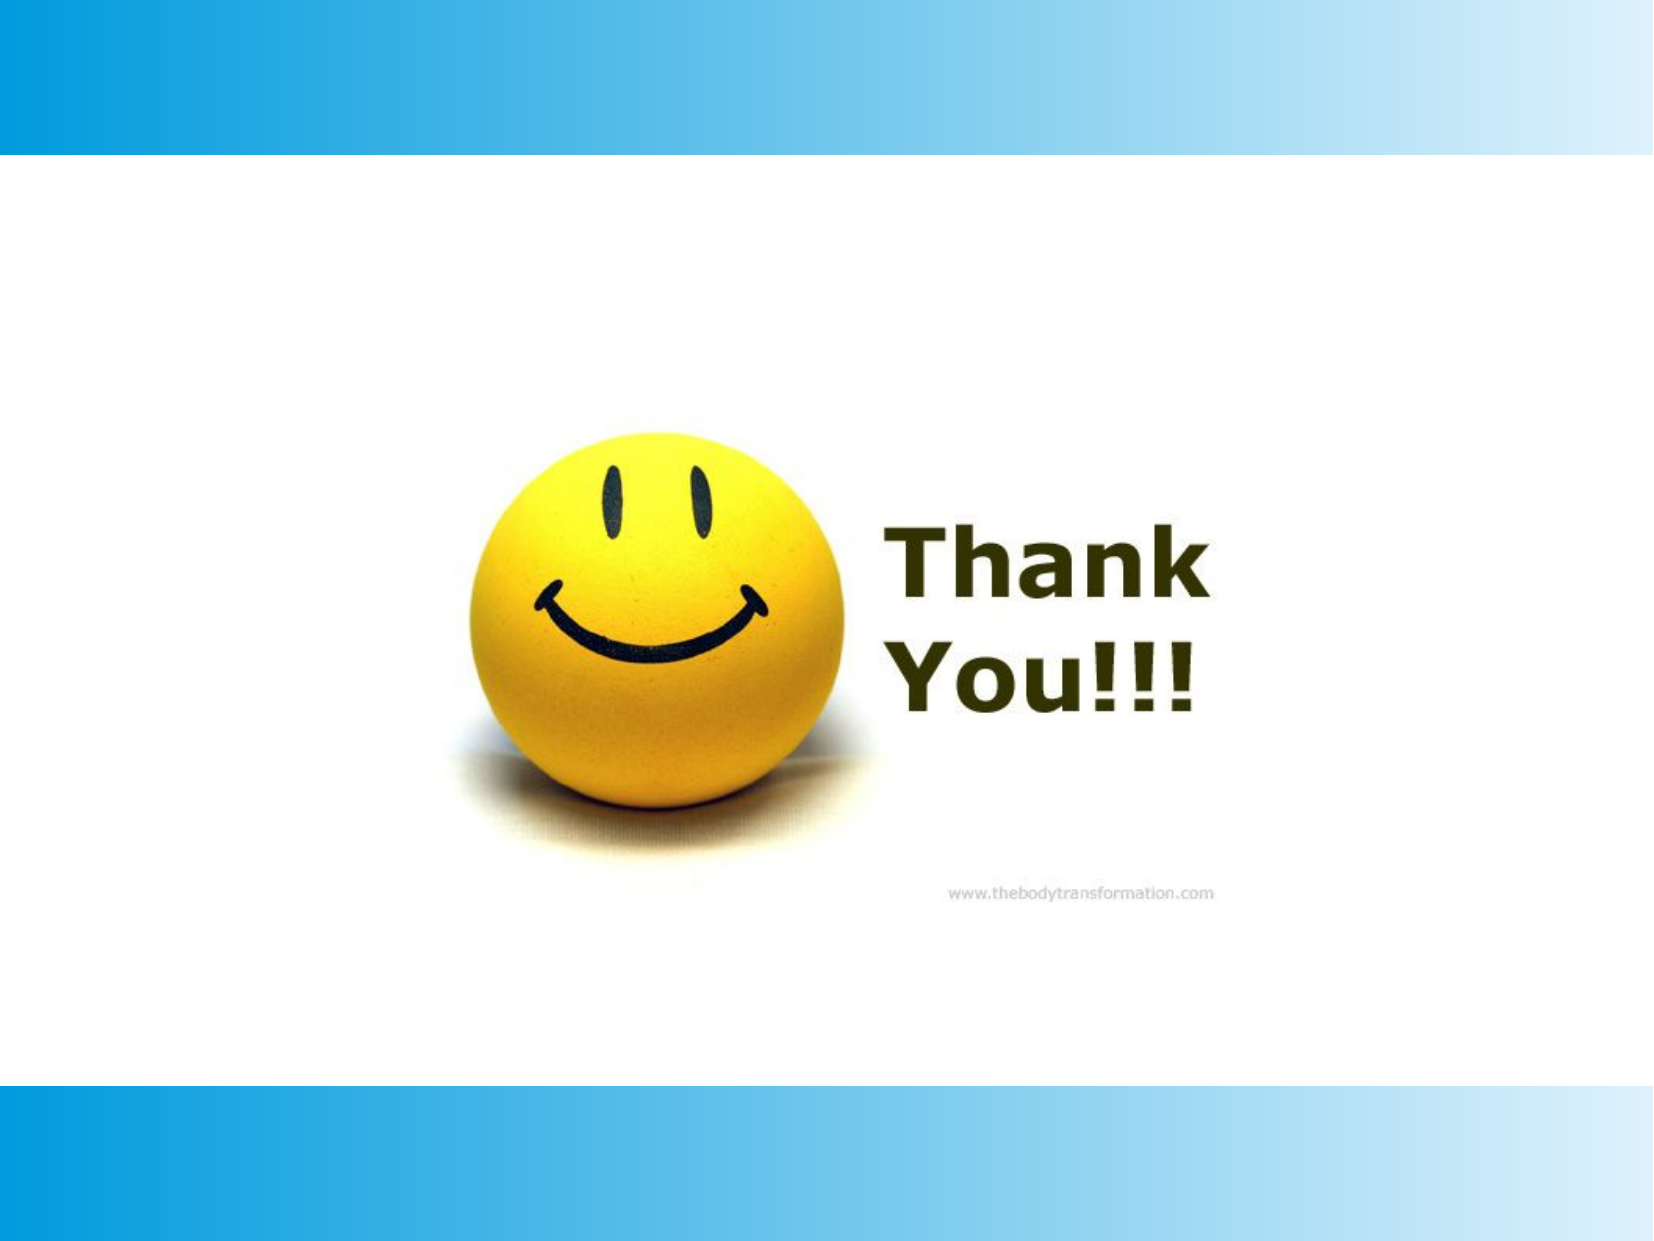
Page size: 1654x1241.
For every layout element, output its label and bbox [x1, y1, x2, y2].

picture [329, 289, 1330, 957]
